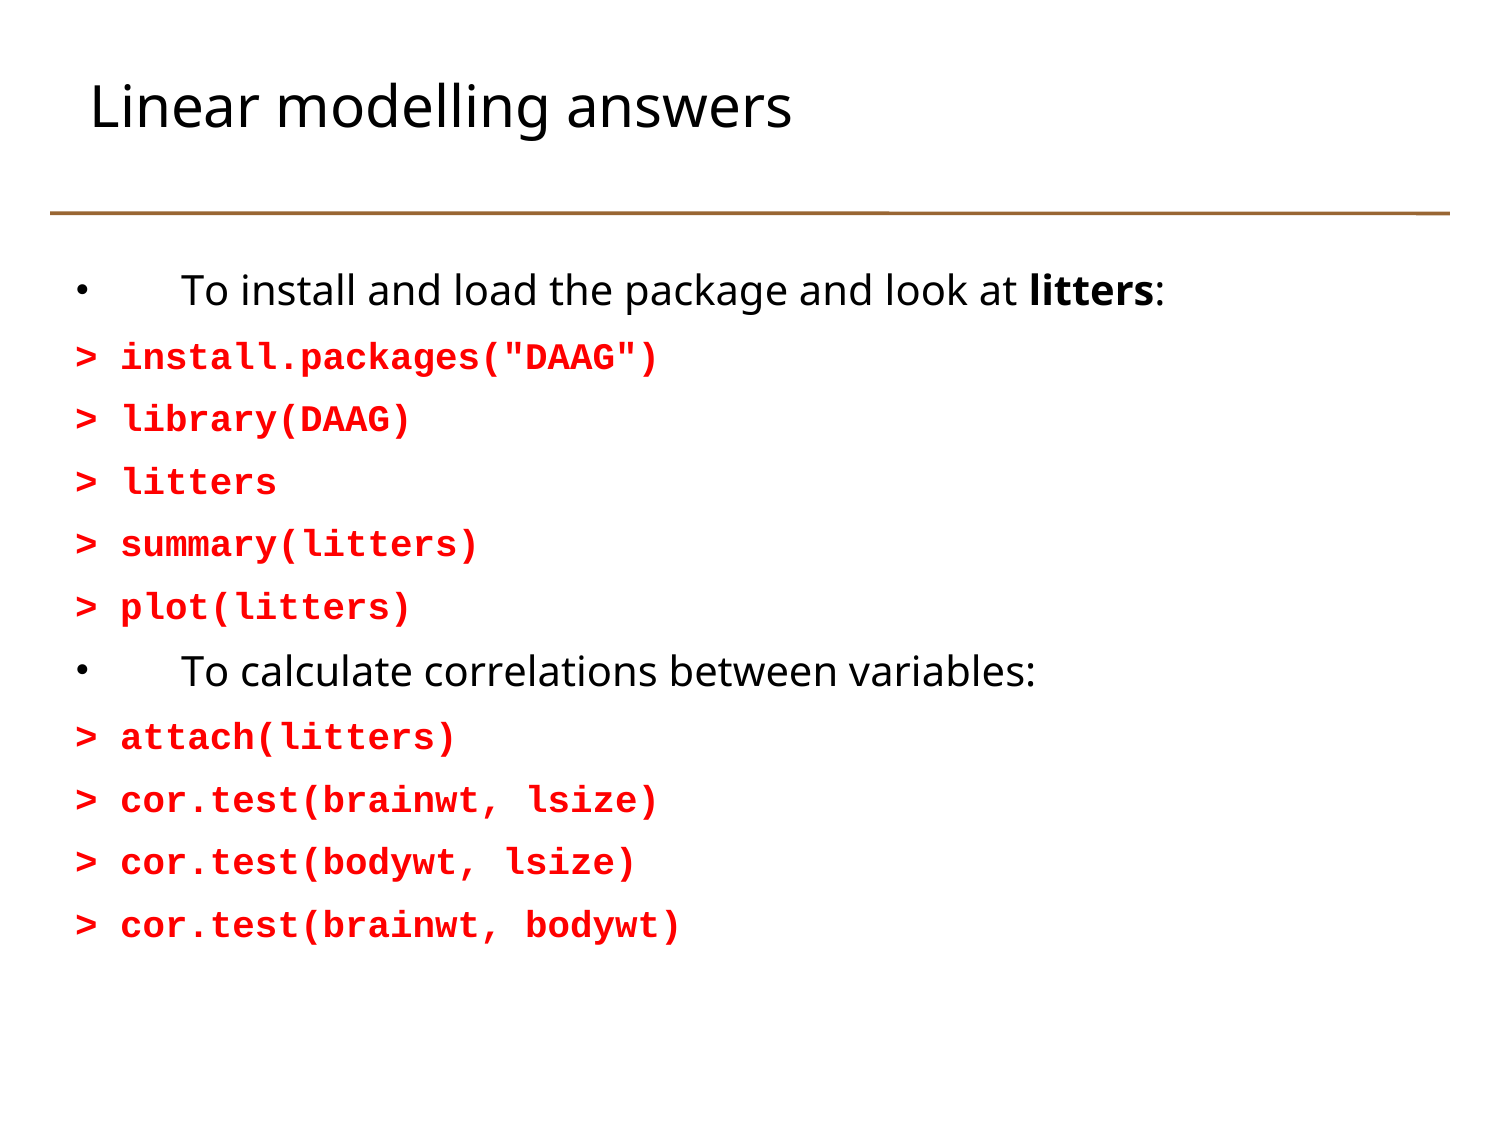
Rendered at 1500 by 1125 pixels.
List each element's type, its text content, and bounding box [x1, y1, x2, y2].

text_box To install and load the package and look at litters: > install.packages("DAAG") > library(DAAG) > litters > summary(litters) > plot(litters) To calculate correlations between variables: > attach(litters) > cor.test(brainwt, lsize) > cor.test(bodywt, lsize) > cor.test(brainwt, bodywt) [75, 263, 1425, 1006]
text_box Linear modelling answers [75, 44, 1425, 233]
